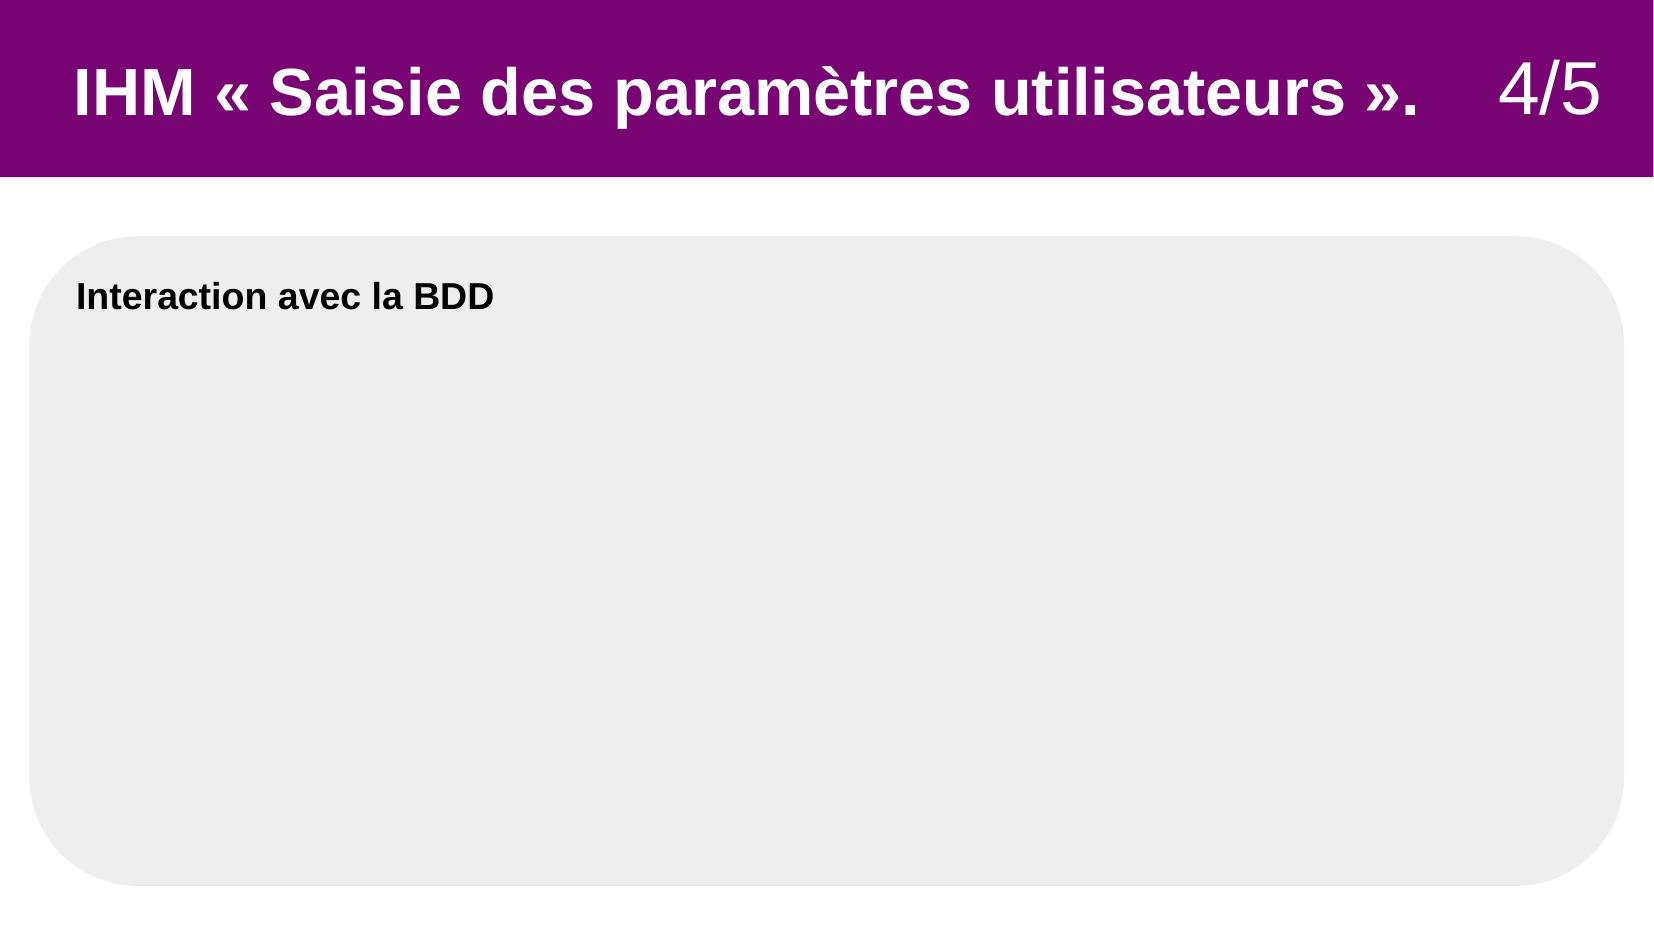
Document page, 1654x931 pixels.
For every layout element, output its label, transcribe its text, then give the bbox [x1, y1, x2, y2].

text_box IHM « Saisie des paramètres utilisateurs ». [59, 47, 1476, 138]
text_box [1625, 0, 1654, 178]
text_box 4/5 [1476, 0, 1625, 178]
text_box Interaction avec la BDD [29, 236, 1625, 886]
text_box [0, 0, 1476, 178]
